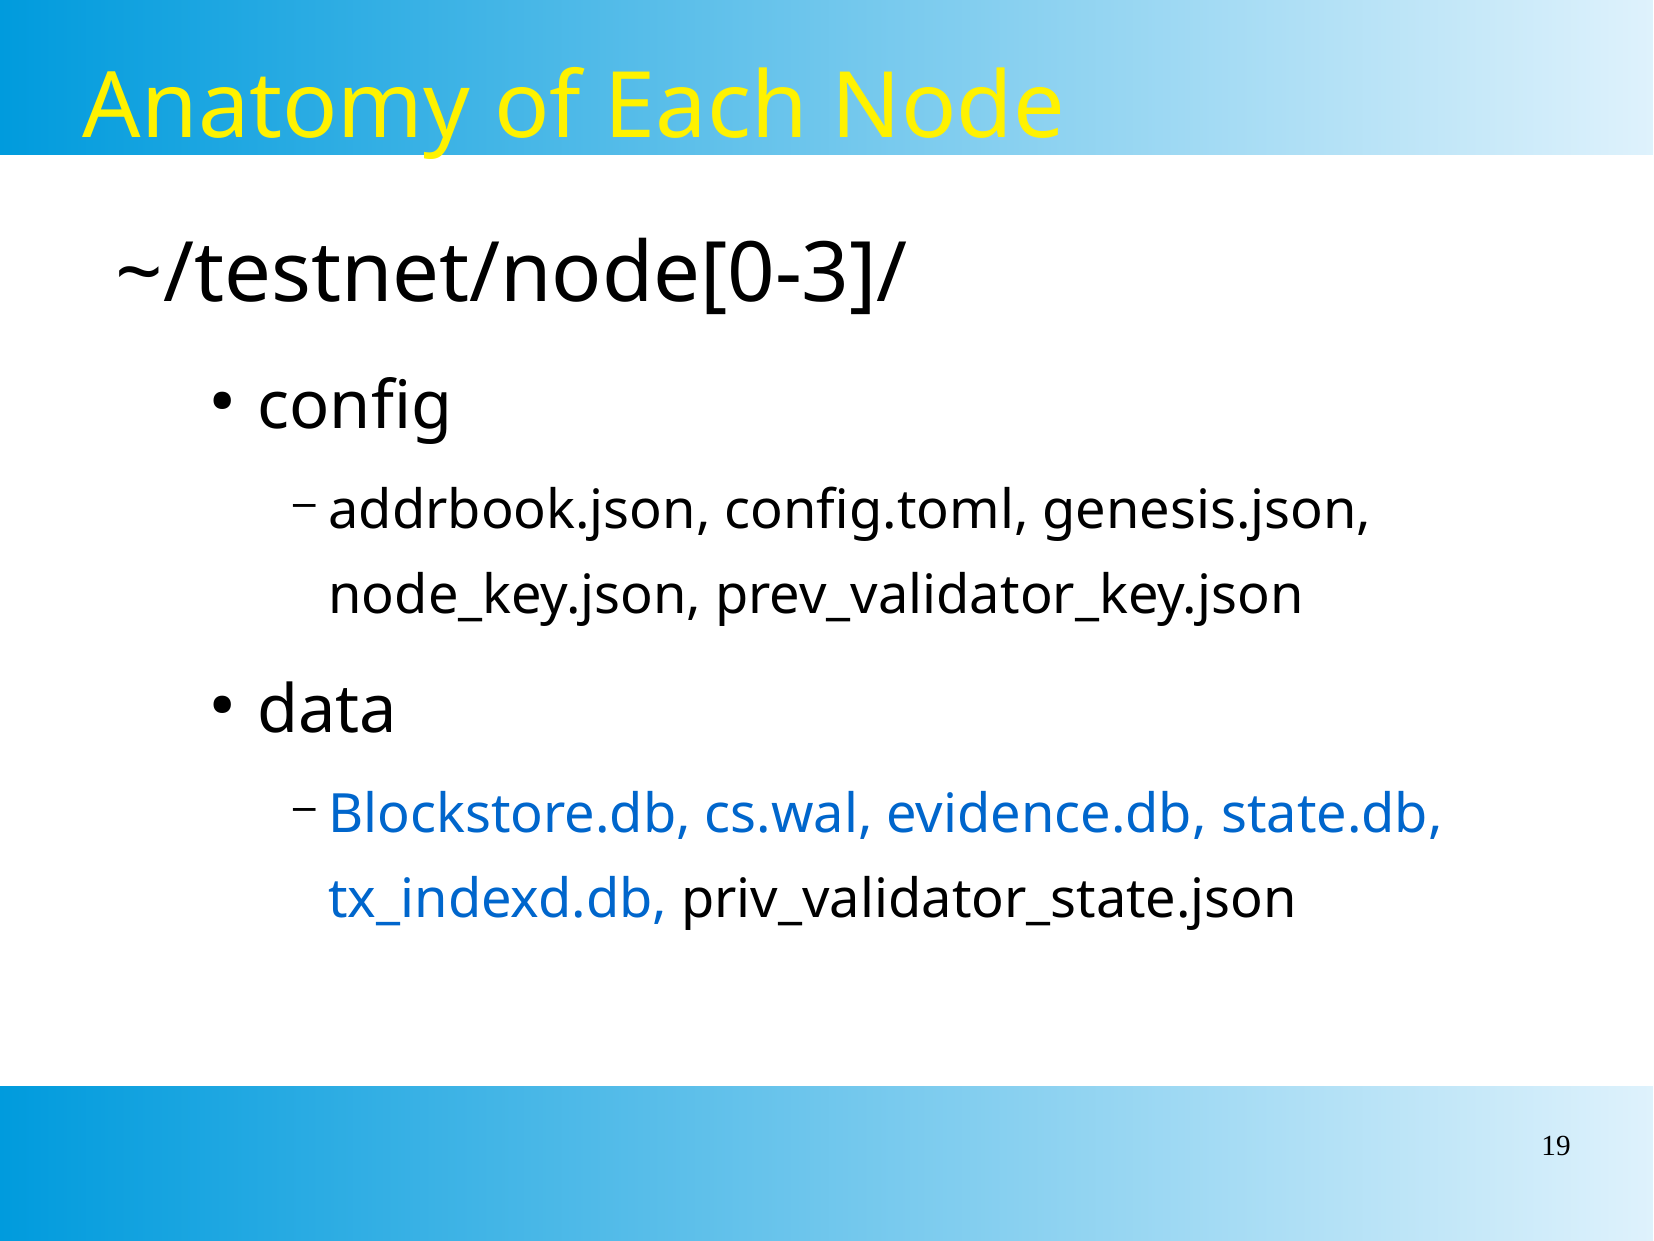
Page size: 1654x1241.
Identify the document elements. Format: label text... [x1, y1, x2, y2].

list ~/testnet/node[0-3]/ config addrbook.json, config.toml, genesis.json, node_key.json, prev_validator_key.json data Blockstore.db, cs.wal, evidence.db, state.db, tx_indexd.db, priv_validator_state.json [45, 195, 1621, 1066]
title Anatomy of Each Node [82, 49, 1571, 155]
